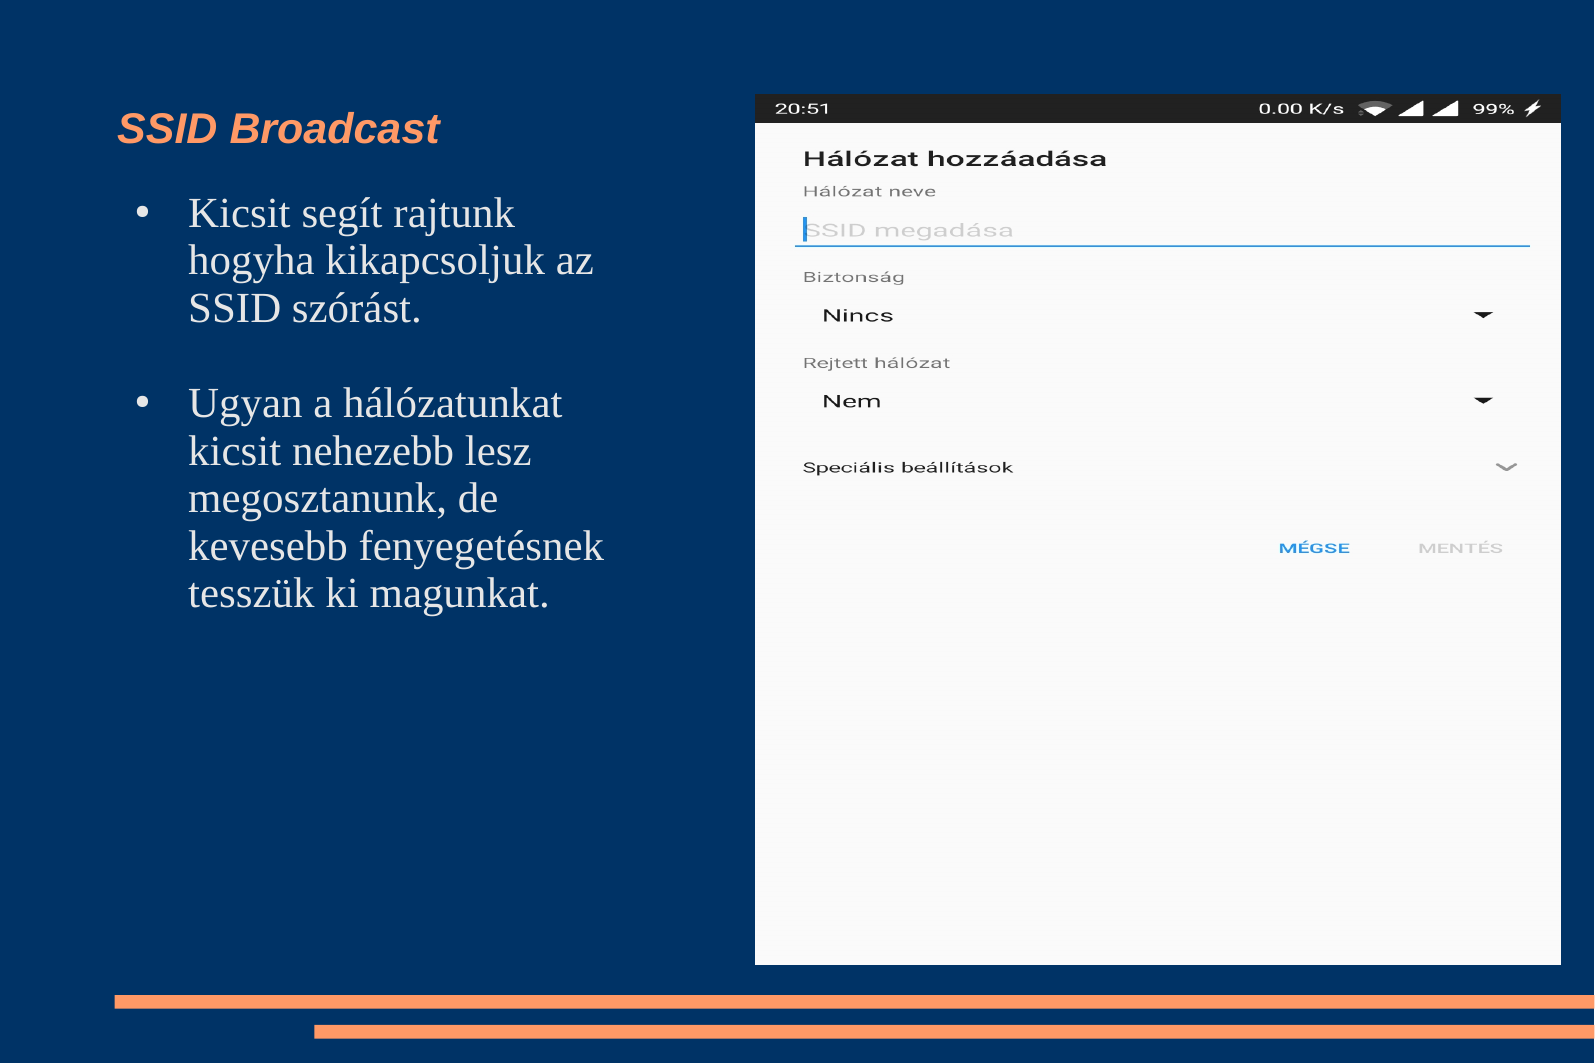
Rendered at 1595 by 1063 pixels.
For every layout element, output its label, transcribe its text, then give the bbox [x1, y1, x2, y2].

title SSID Broadcast [117, 39, 1479, 218]
picture [755, 94, 1561, 965]
list Kicsit segít rajtunk hogyha kikapcsoljuk az SSID szórást. Ugyan a hálózatunkat kicsit nehezebb lesz megosztanunk, de kevesebb fenyegetésnek tesszük ki magunkat. [117, 188, 615, 971]
